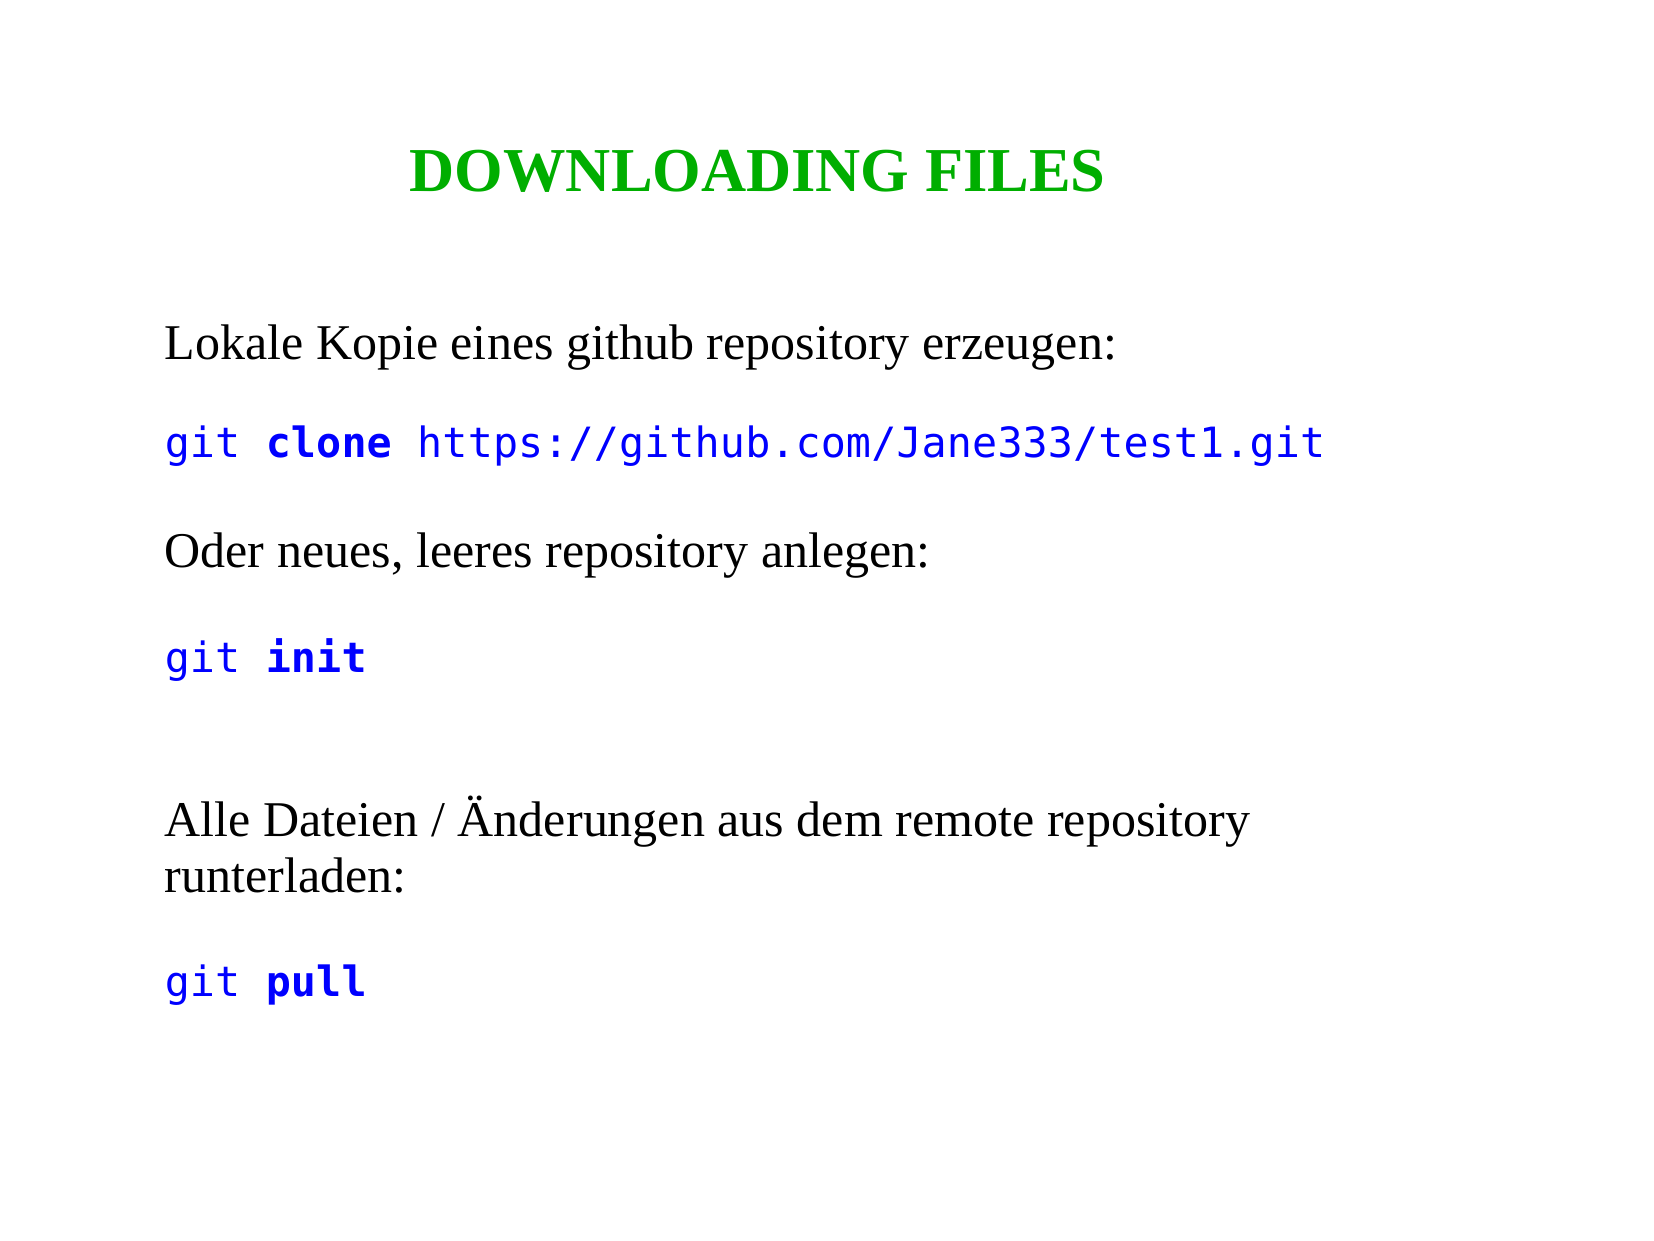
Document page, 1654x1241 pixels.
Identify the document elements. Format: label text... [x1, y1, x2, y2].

text_box DOWNLOADING FILES Lokale Kopie eines github repository erzeugen: git clone https://github.com/Jane333/test1.git Oder neues, leeres repository anlegen: git init Alle Dateien / Änderungen aus dem remote repository runterladen: git pull [150, 45, 1516, 1186]
